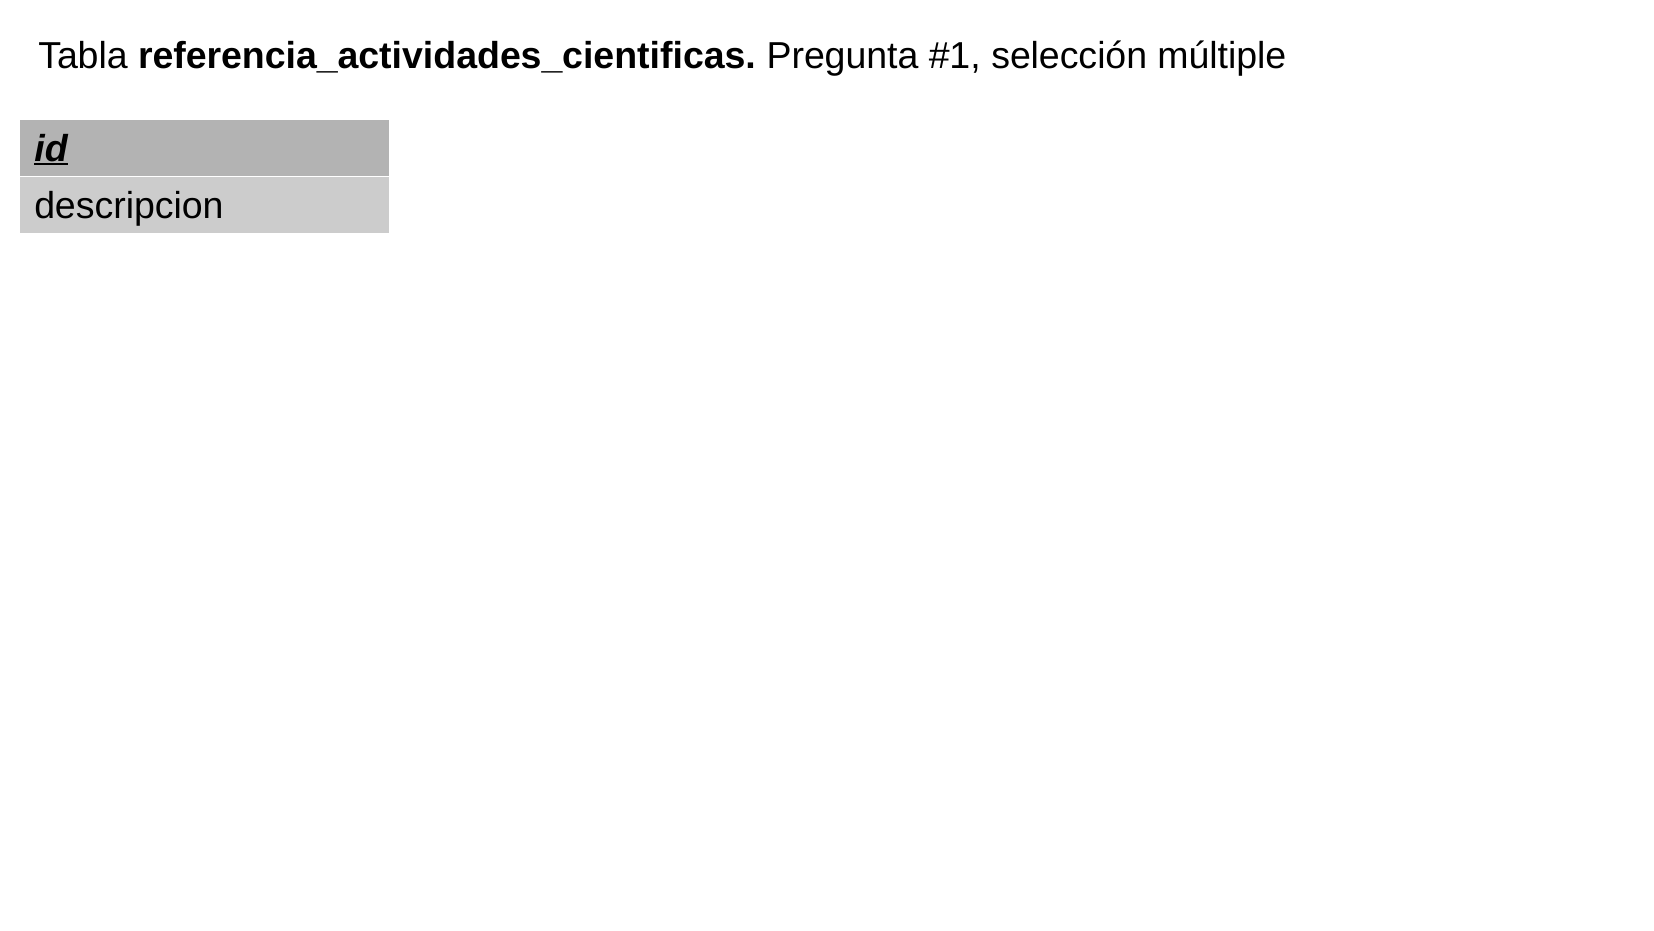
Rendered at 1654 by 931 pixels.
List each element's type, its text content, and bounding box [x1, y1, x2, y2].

table_header id [20, 120, 389, 176]
text_box Tabla referencia_actividades_cientificas. Pregunta #1, selección múltiple [23, 23, 1607, 123]
table_cell descripcion [20, 177, 389, 233]
